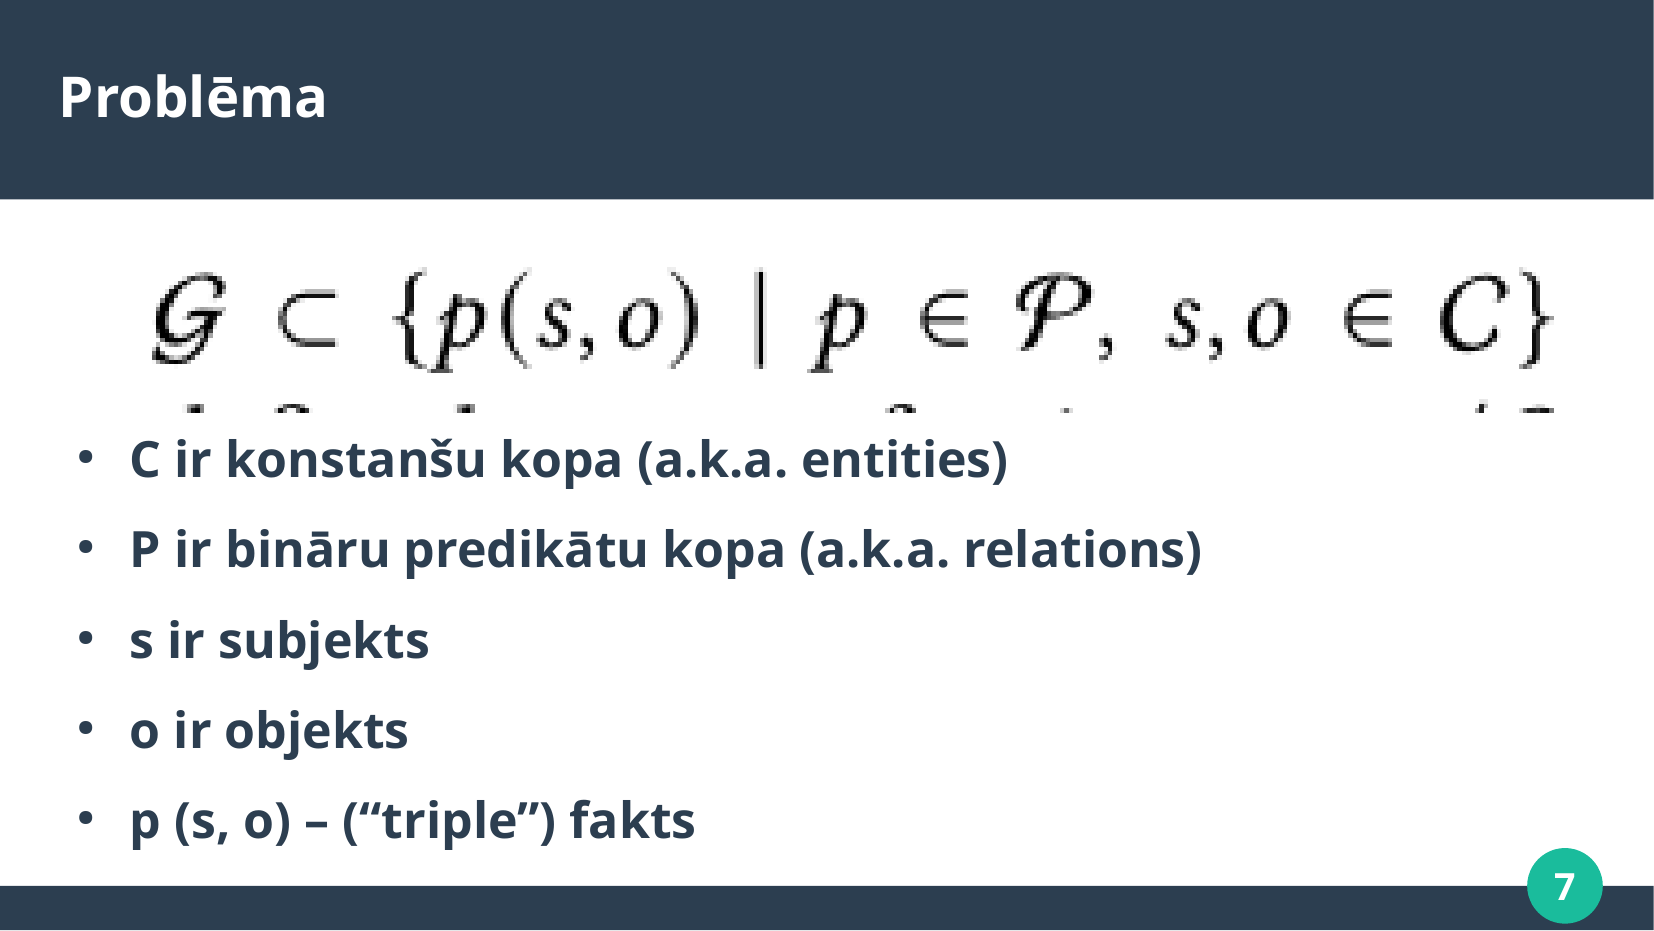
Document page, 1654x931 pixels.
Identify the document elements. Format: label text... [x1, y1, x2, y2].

list C ir konstanšu kopa (a.k.a. entities) P ir bināru predikātu kopa (a.k.a. relations) s ir subjekts o ir objekts p (s, o) – (“triple”) fakts [59, 243, 1595, 864]
title Problēma [59, 37, 1595, 155]
picture [126, 224, 1554, 413]
